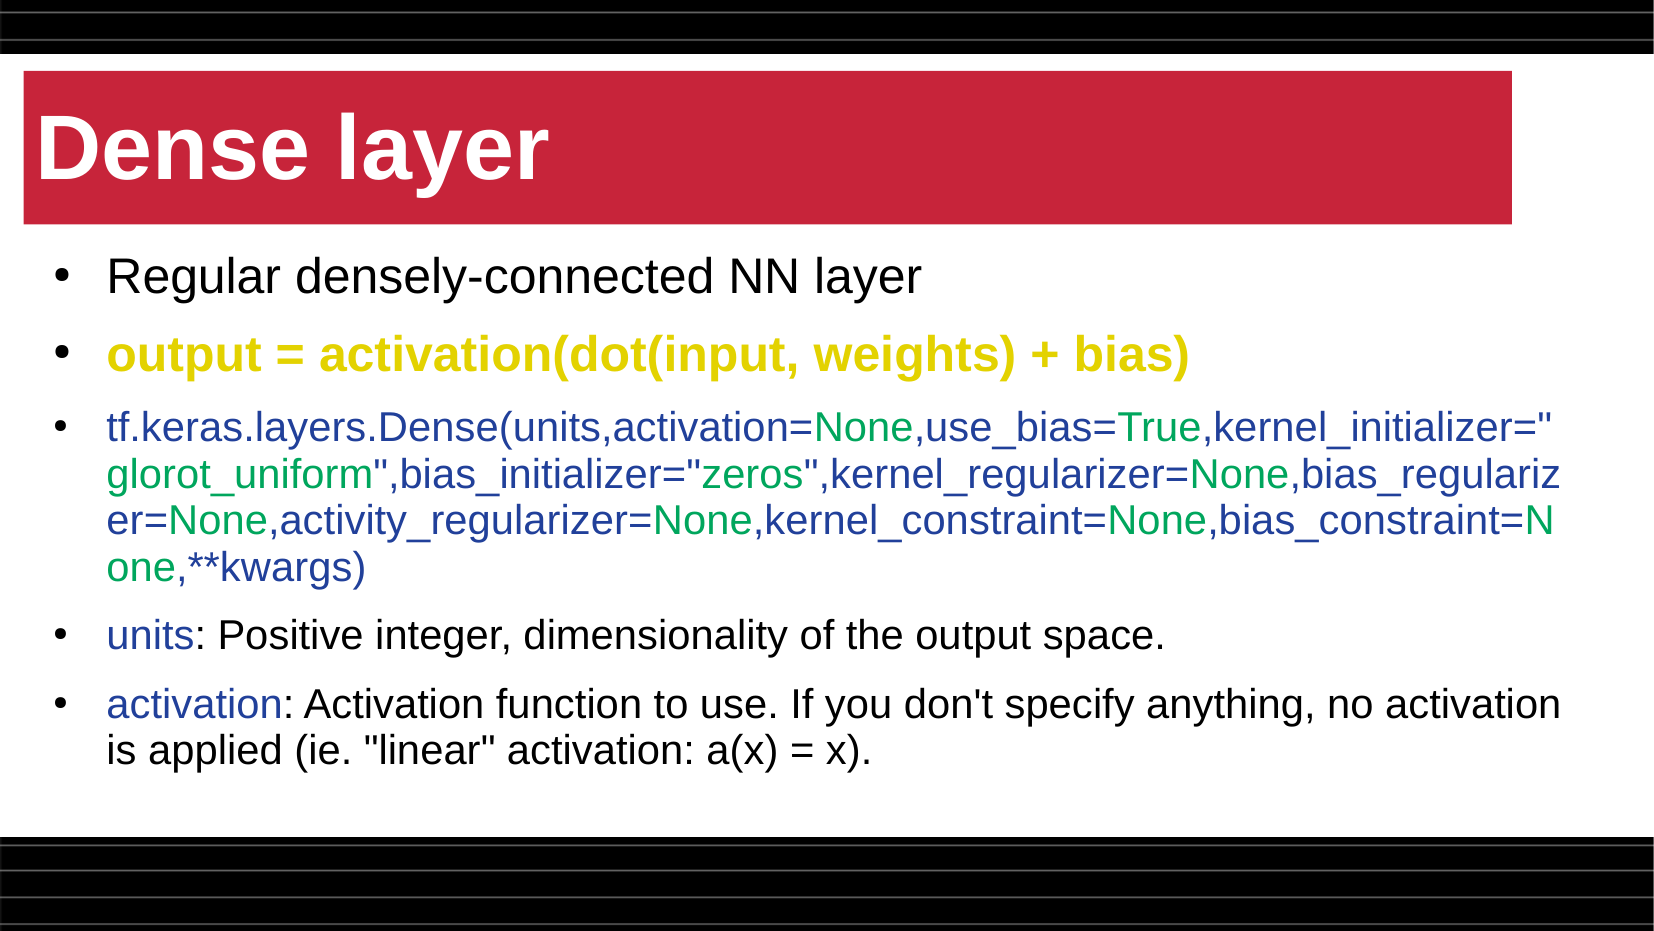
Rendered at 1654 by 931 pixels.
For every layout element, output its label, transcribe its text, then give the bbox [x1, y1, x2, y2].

title Dense layer [23, 70, 1512, 225]
picture [0, 837, 1654, 931]
list Regular densely-connected NN layer output = activation(dot(input, weights) + bias) tf.keras.layers.Dense(units,activation=None,use_bias=True,kernel_initializer="glorot_uniform",bias_initializer="zeros",kernel_regularizer=None,bias_regularizer=None,activity_regularizer=None,kernel_constraint=None,bias_constraint=None,**kwargs) units: Positive integer, dimensionality of the output space. activation: Activation function to use. If you don't specify anything, no activation is applied (ie. "linear" activation: a(x) = x). [35, 248, 1571, 792]
picture [0, 0, 1654, 54]
